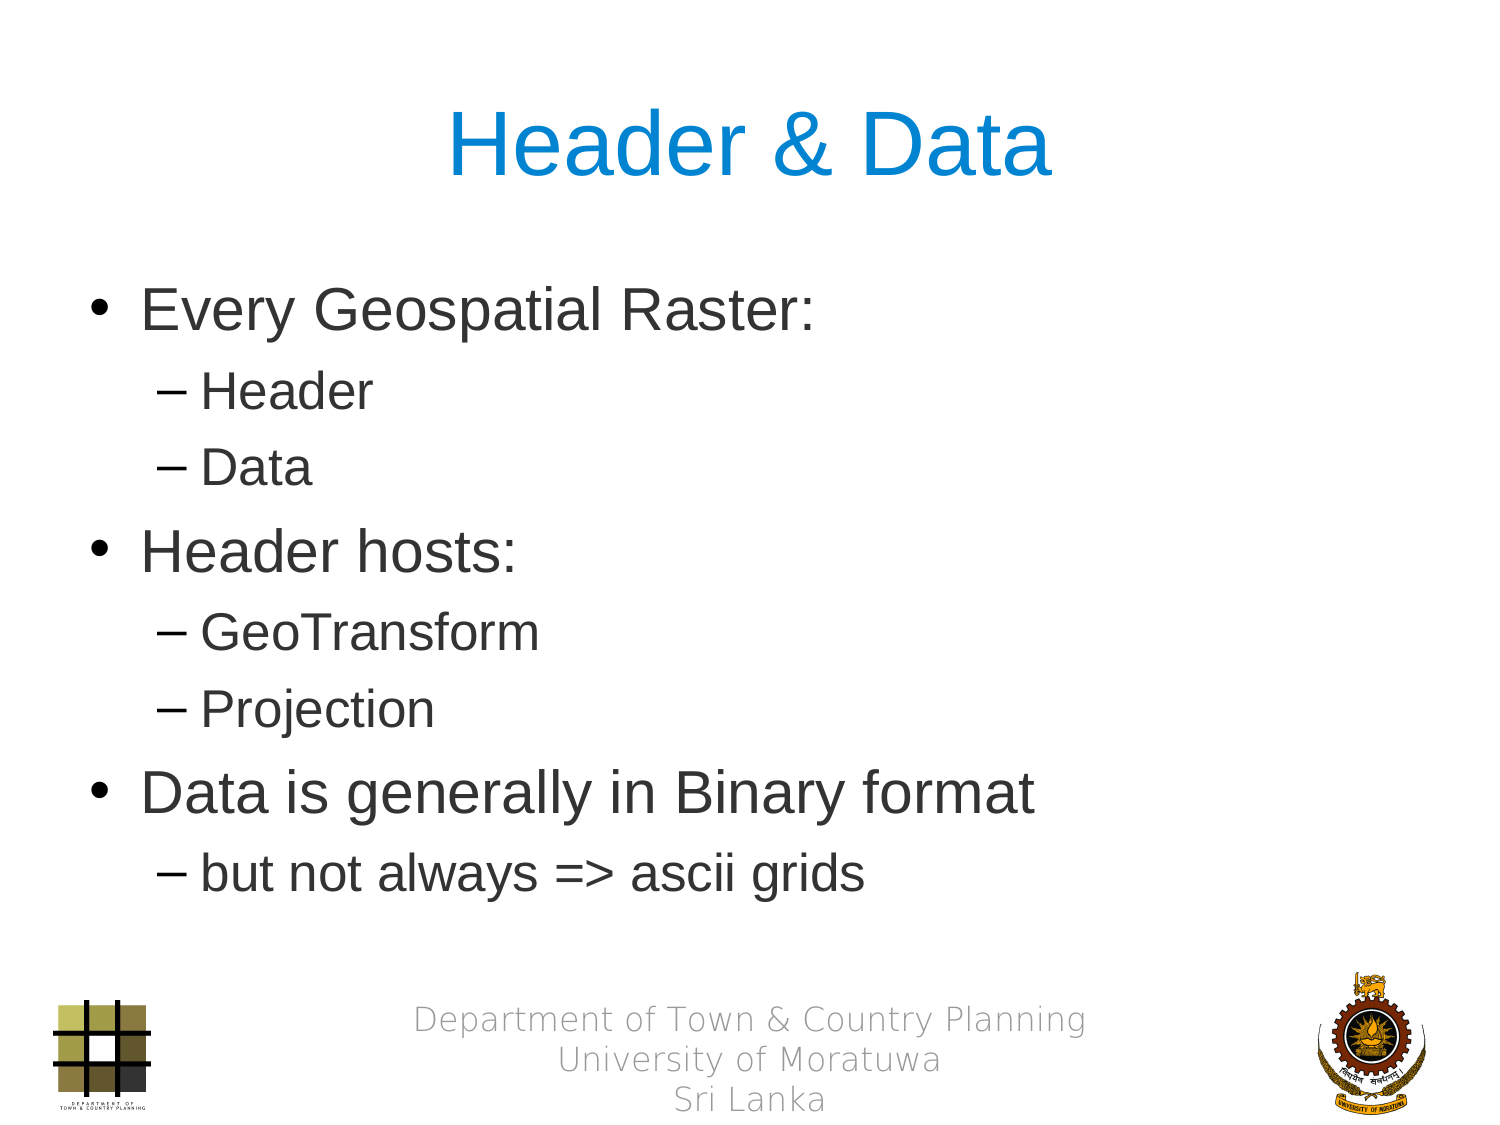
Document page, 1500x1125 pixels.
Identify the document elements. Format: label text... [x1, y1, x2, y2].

list Every Geospatial Raster: Header Data Header hosts: GeoTransform Projection Data is generally in Binary format but not always => ascii grids [75, 262, 1426, 916]
title Header & Data [75, 45, 1426, 233]
picture [53, 1000, 151, 1110]
picture [1312, 966, 1435, 1125]
